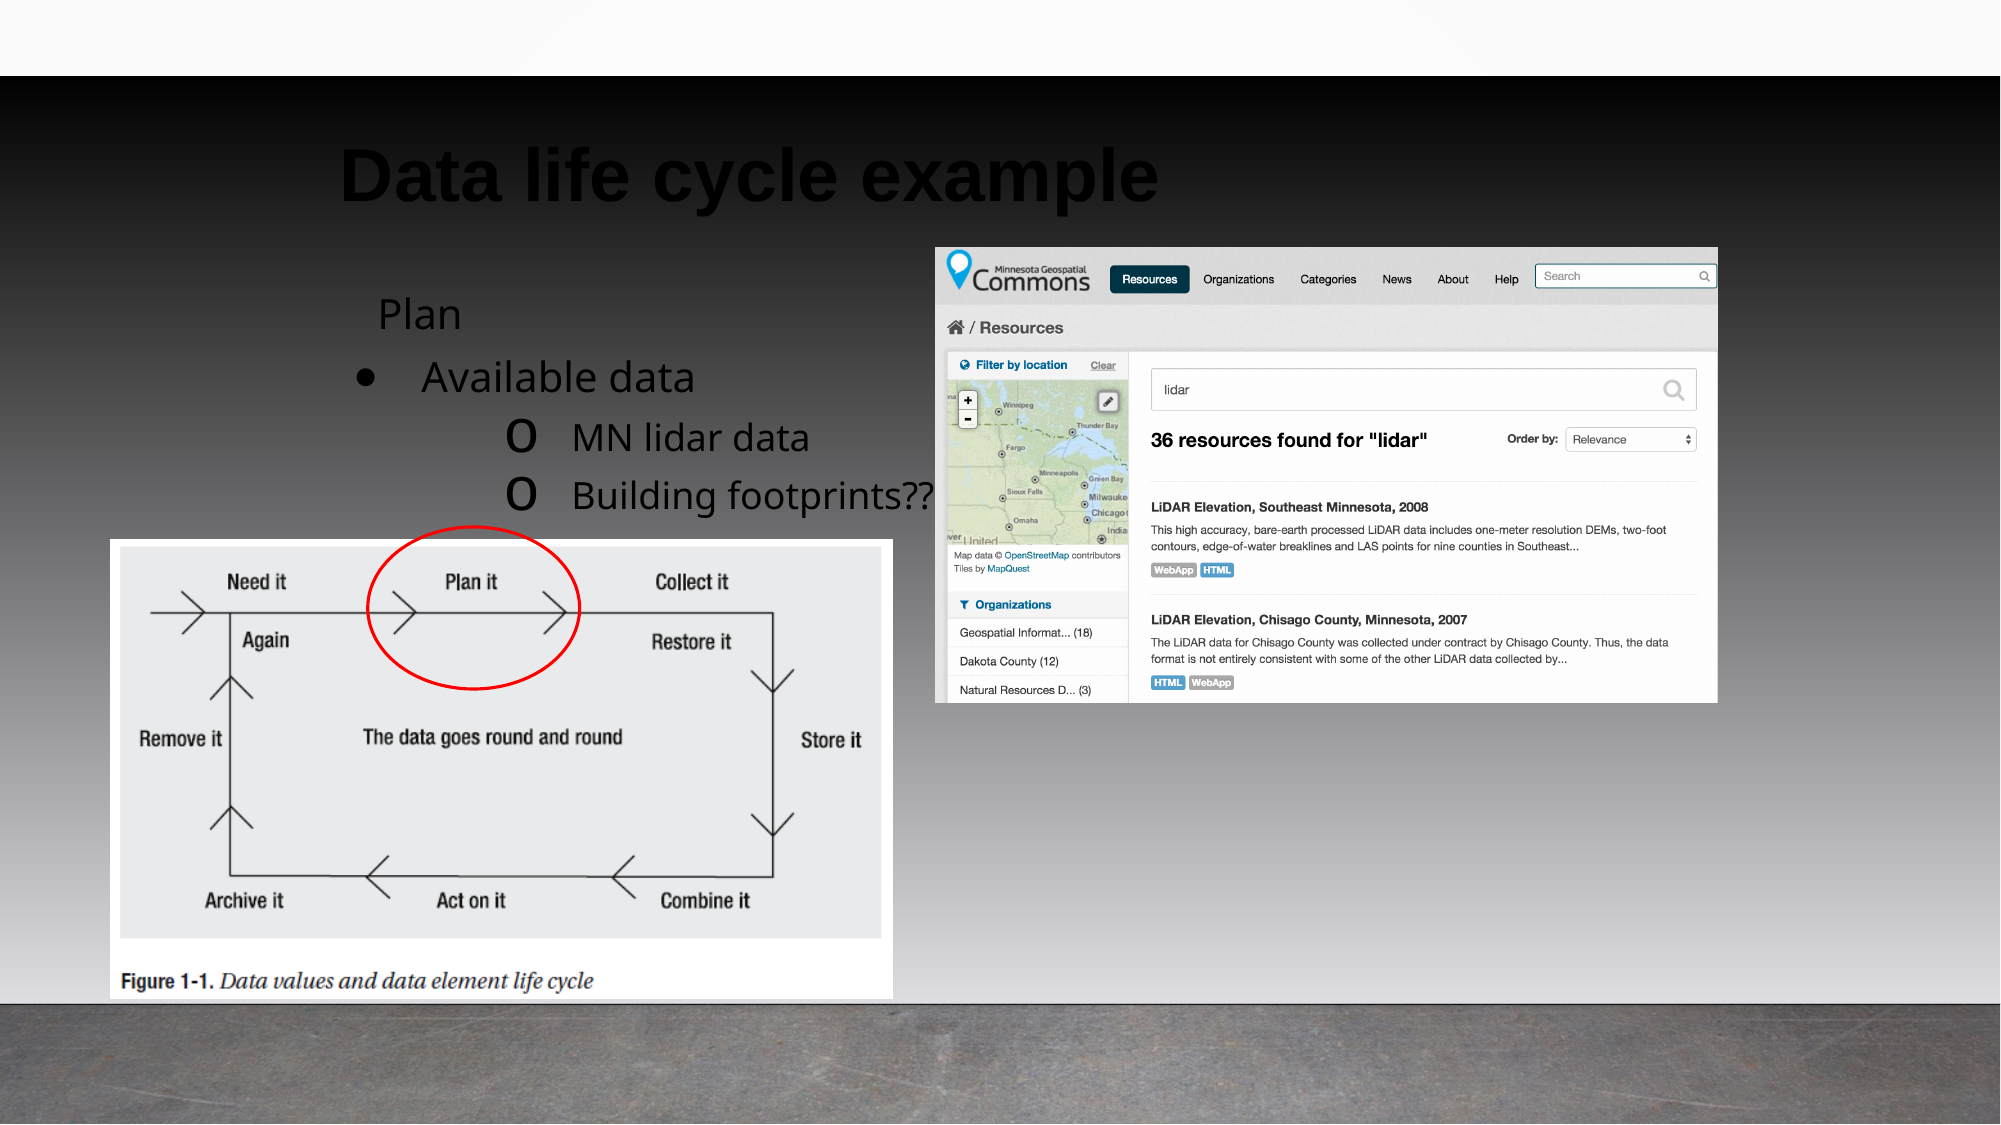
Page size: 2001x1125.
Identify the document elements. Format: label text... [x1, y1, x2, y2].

list Plan Available data MN lidar data Building footprints??? [324, 262, 1675, 1078]
title Data life cycle example [324, 45, 1675, 233]
picture [370, 539, 578, 687]
picture [110, 539, 893, 999]
picture [935, 247, 1718, 704]
